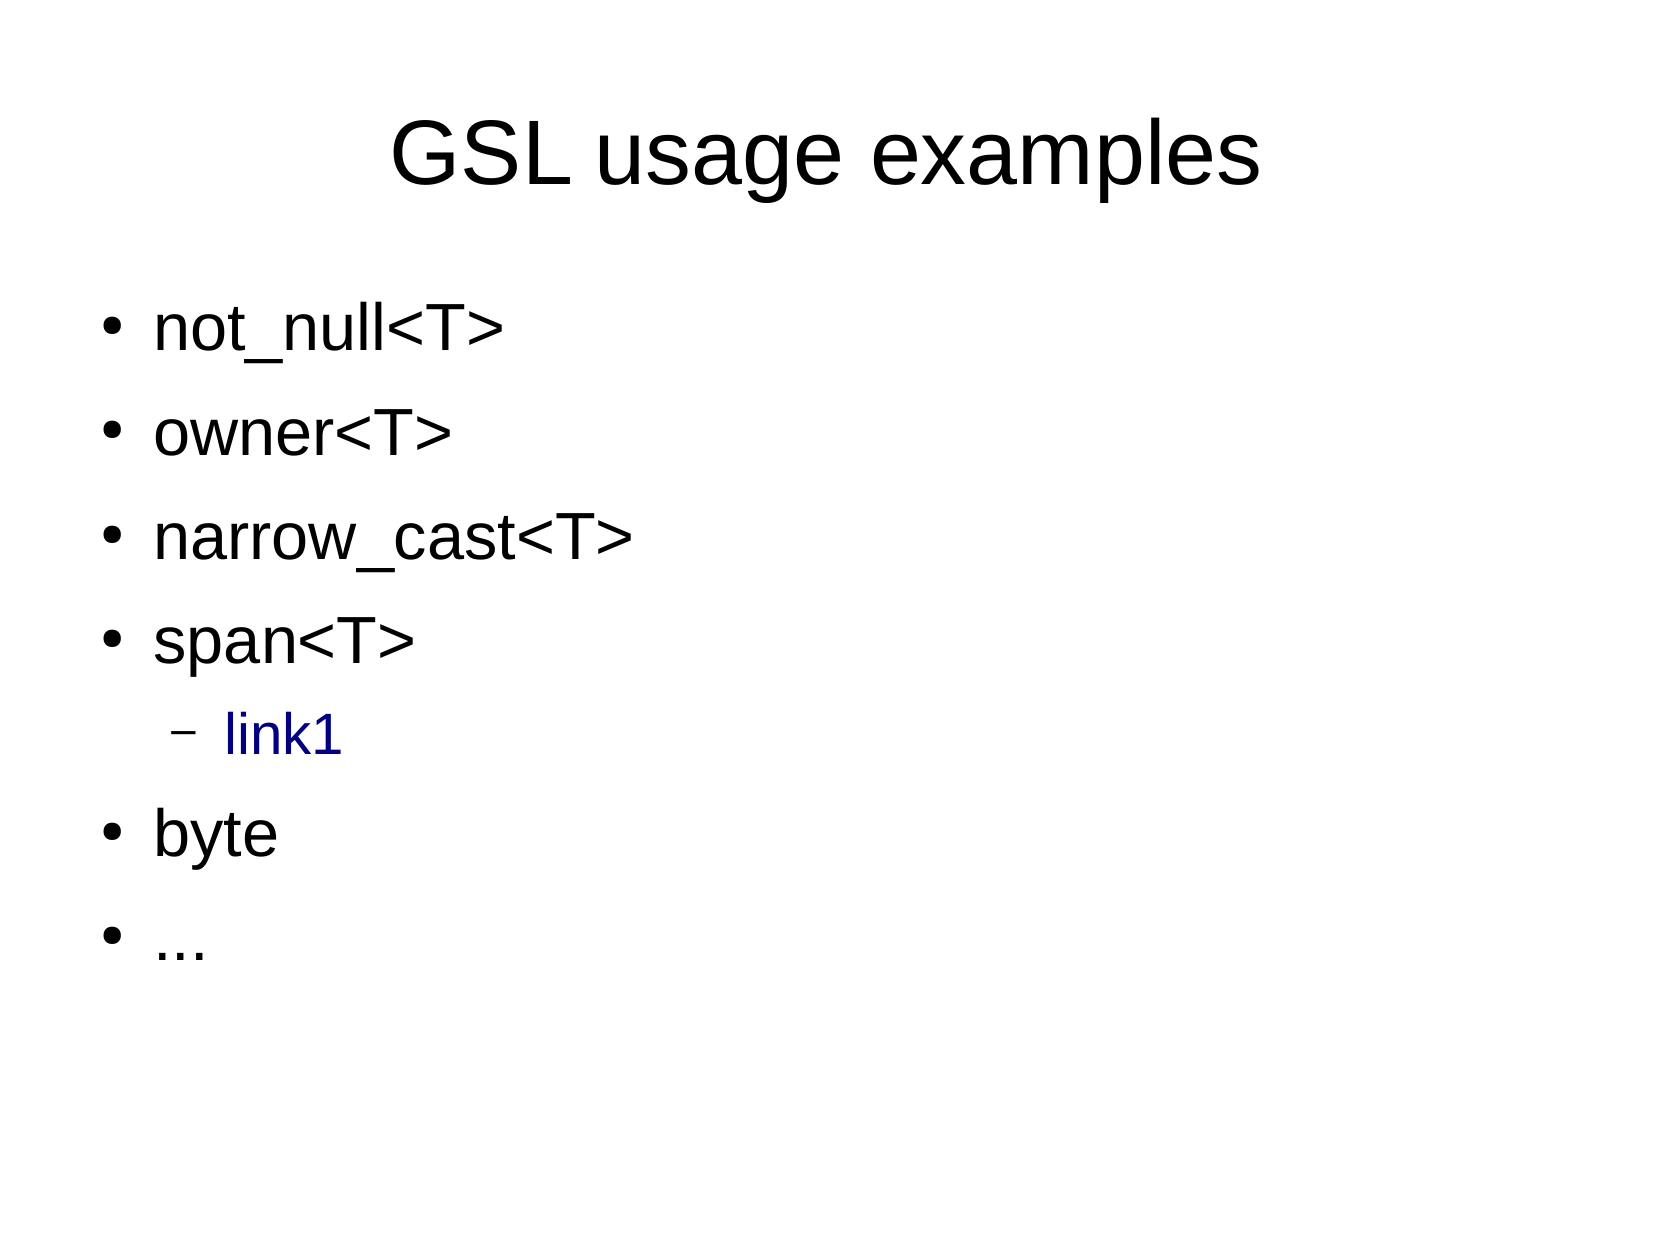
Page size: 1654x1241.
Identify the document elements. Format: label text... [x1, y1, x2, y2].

title GSL usage examples [82, 49, 1571, 257]
list not_null<T> owner<T> narrow_cast<T> span<T> link1 byte ... [82, 290, 1571, 1010]
